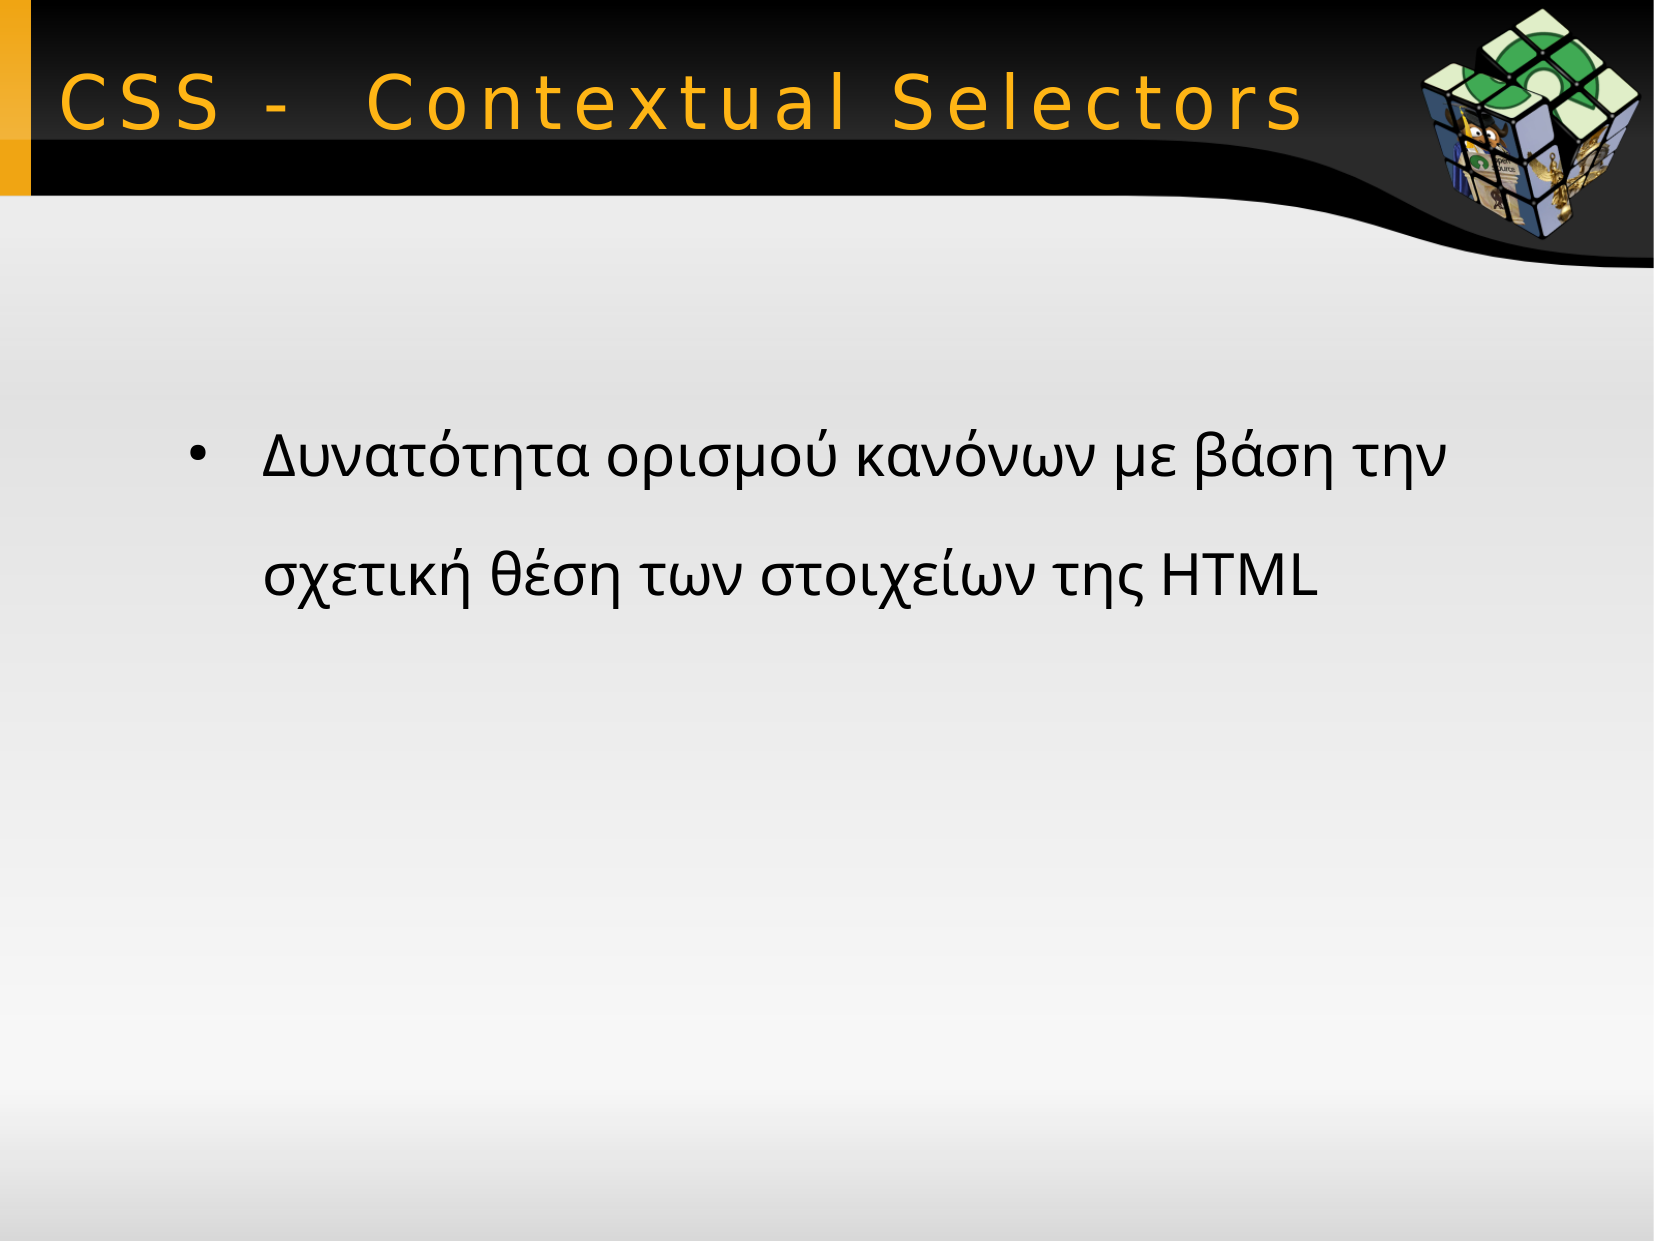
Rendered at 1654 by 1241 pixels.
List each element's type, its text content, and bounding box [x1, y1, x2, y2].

subtitle Δυνατότητα ορισμού κανόνων με βάση την σχετική θέση των στοιχείων της HTML [187, 375, 1576, 1201]
picture [0, 0, 1654, 1241]
title CSS - Contextual Selectors [59, 29, 1313, 178]
